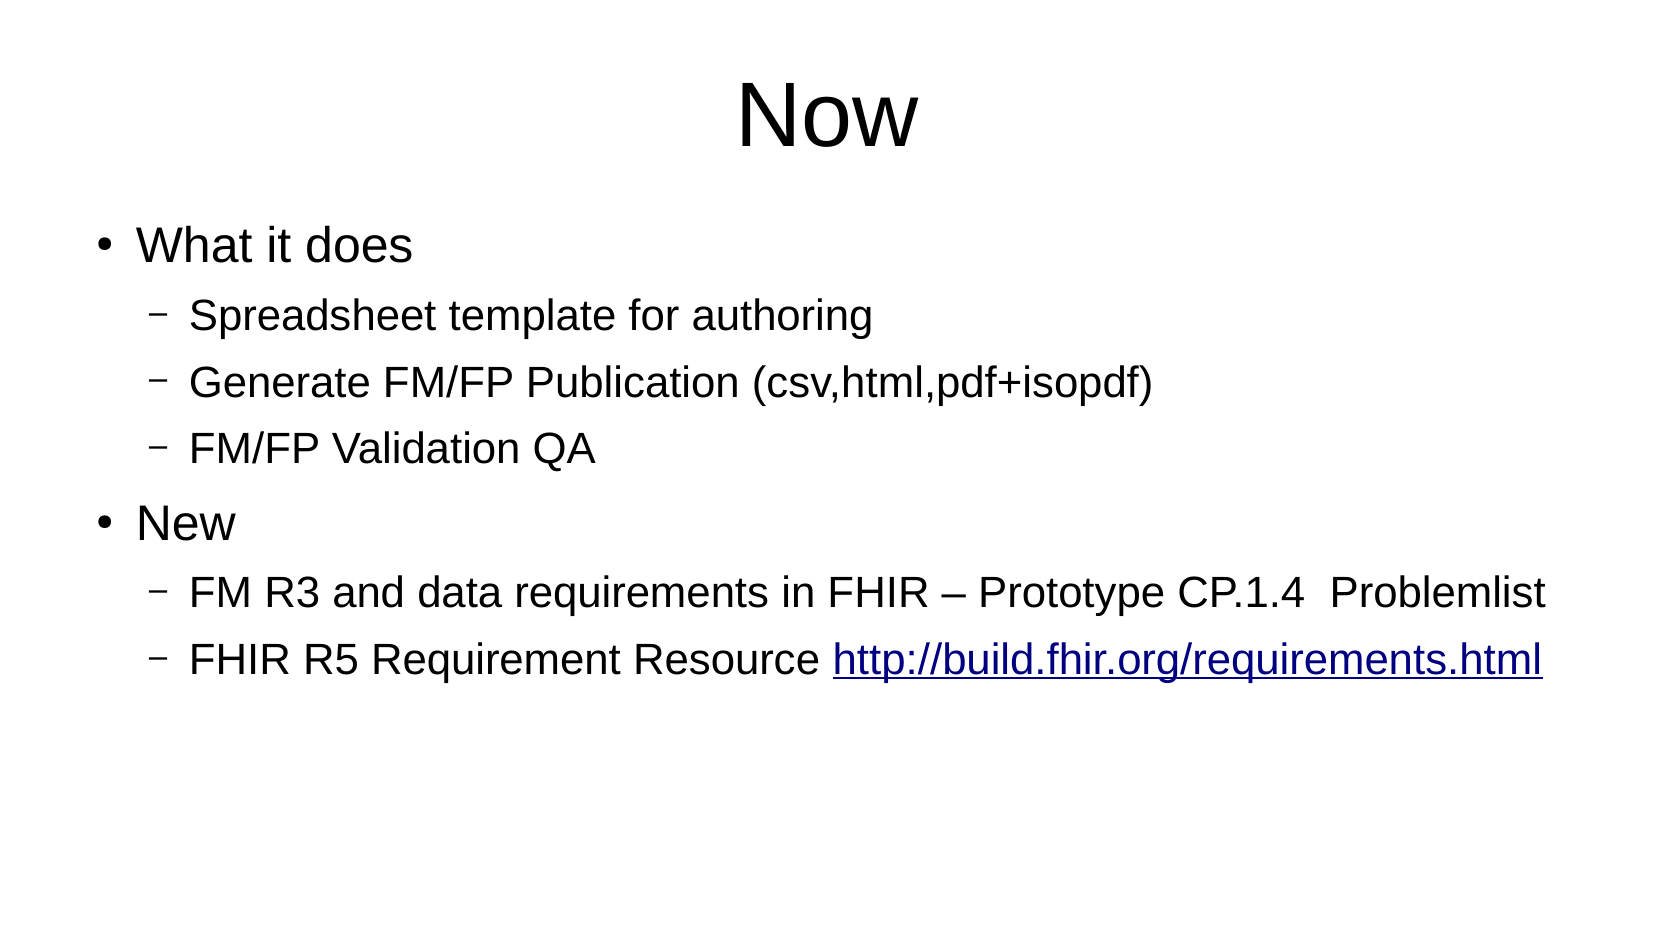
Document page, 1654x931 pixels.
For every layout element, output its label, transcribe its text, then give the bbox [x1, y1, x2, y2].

list What it does Spreadsheet template for authoring Generate FM/FP Publication (csv,html,pdf+isopdf) FM/FP Validation QA New FM R3 and data requirements in FHIR – Prototype CP.1.4 Problemlist FHIR R5 Requirement Resource http://build.fhir.org/requirements.html [82, 217, 1571, 758]
title Now [82, 37, 1571, 193]
